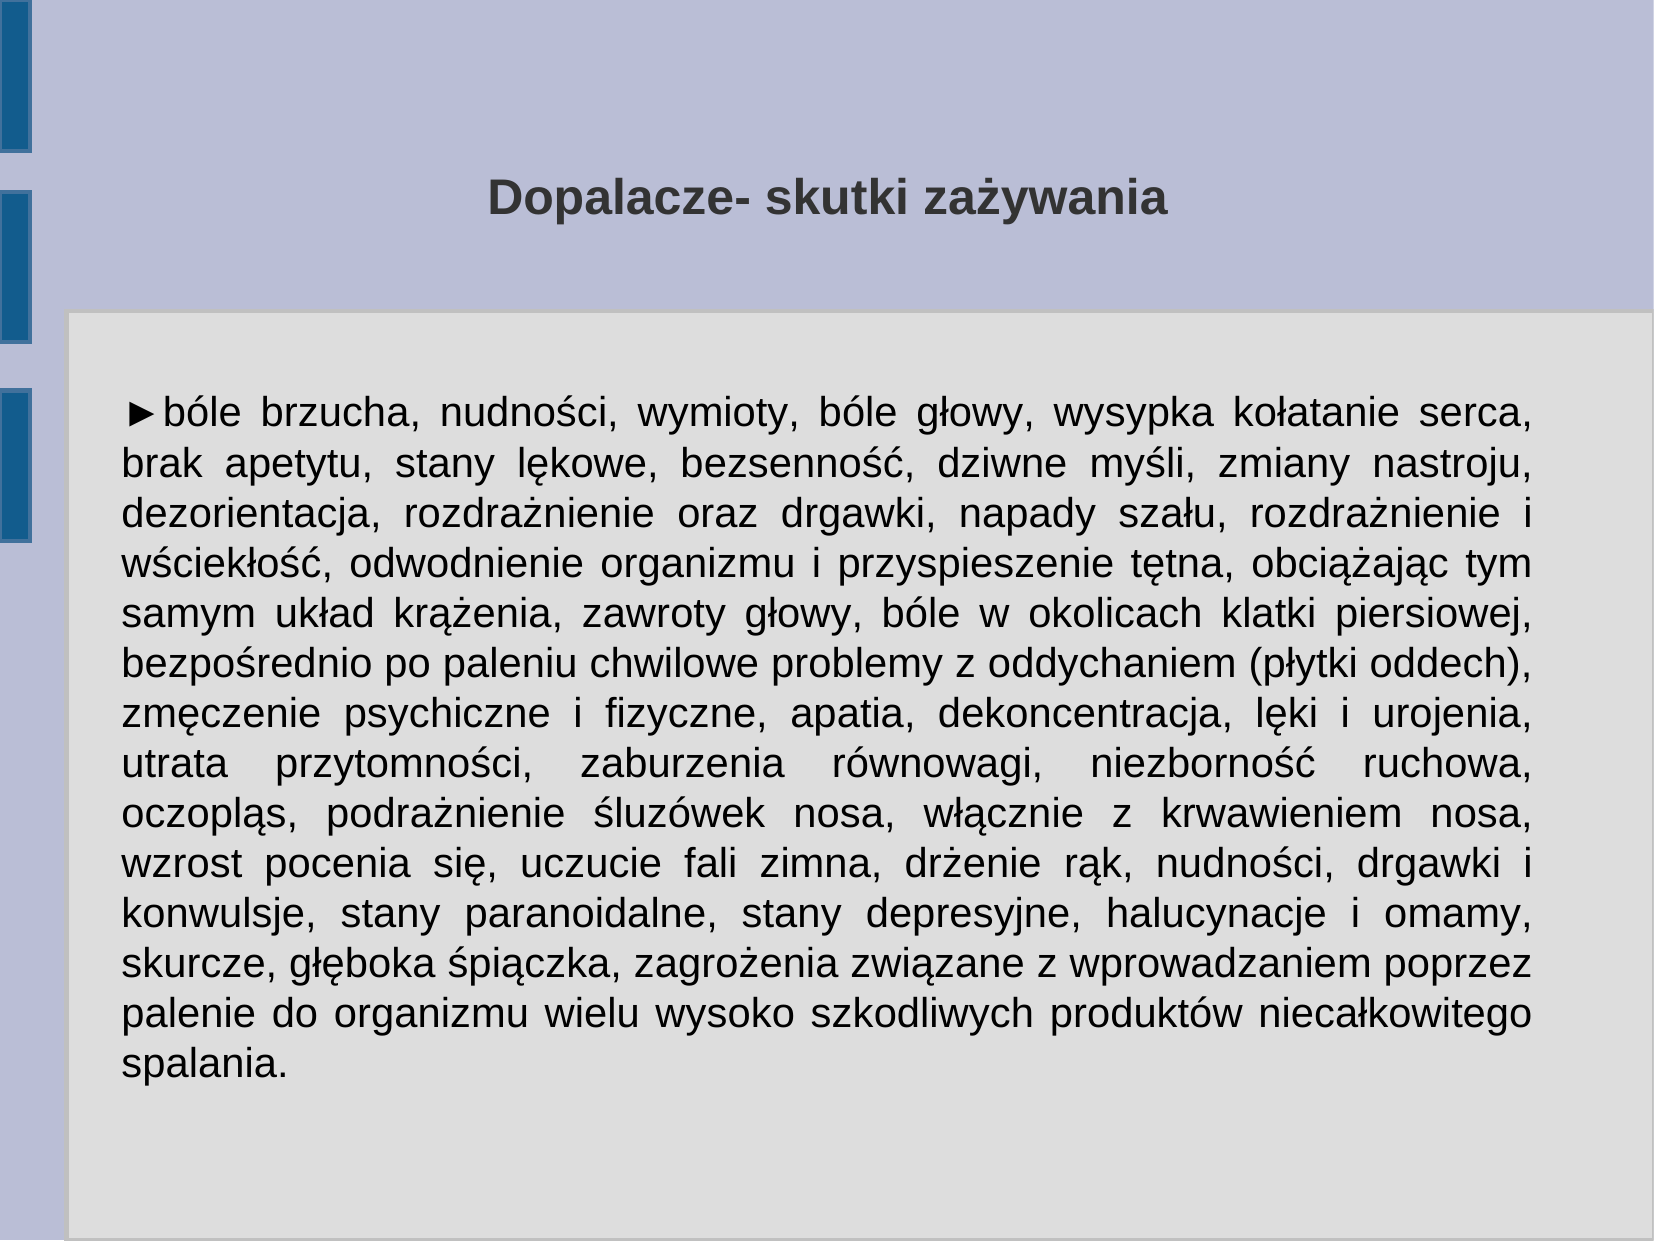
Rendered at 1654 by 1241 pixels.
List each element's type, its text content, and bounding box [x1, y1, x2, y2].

title Dopalacze- skutki zażywania [121, 91, 1534, 299]
subtitle ►bóle brzucha, nudności, wymioty, bóle głowy, wysypka kołatanie serca, brak apetytu, stany lękowe, bezsenność, dziwne myśli, zmiany nastroju, dezorientacja, rozdrażnienie oraz drgawki, napady szału, rozdrażnienie i wściekłość, odwodnienie organizmu i przyspieszenie tętna, obciążając tym samym układ krążenia, zawroty głowy, bóle w okolicach klatki piersiowej, bezpośrednio po paleniu chwilowe problemy z oddychaniem (płytki oddech), zmęczenie psychiczne i fizyczne, apatia, dekoncentracja, lęki i urojenia, utrata przytomności, zaburzenia równowagi, niezborność ruchowa, oczopląs, podrażnienie śluzówek nosa, włącznie z krwawieniem nosa, wzrost pocenia się, uczucie fali zimna, drżenie rąk, nudności, drgawki i konwulsje, stany paranoidalne, stany depresyjne, halucynacje i omamy, skurcze, głęboka śpiączka, zagrożenia związane z wprowadzaniem poprzez palenie do organizmu wielu wysoko szkodliwych produktów niecałkowitego spalania. [121, 344, 1534, 1127]
